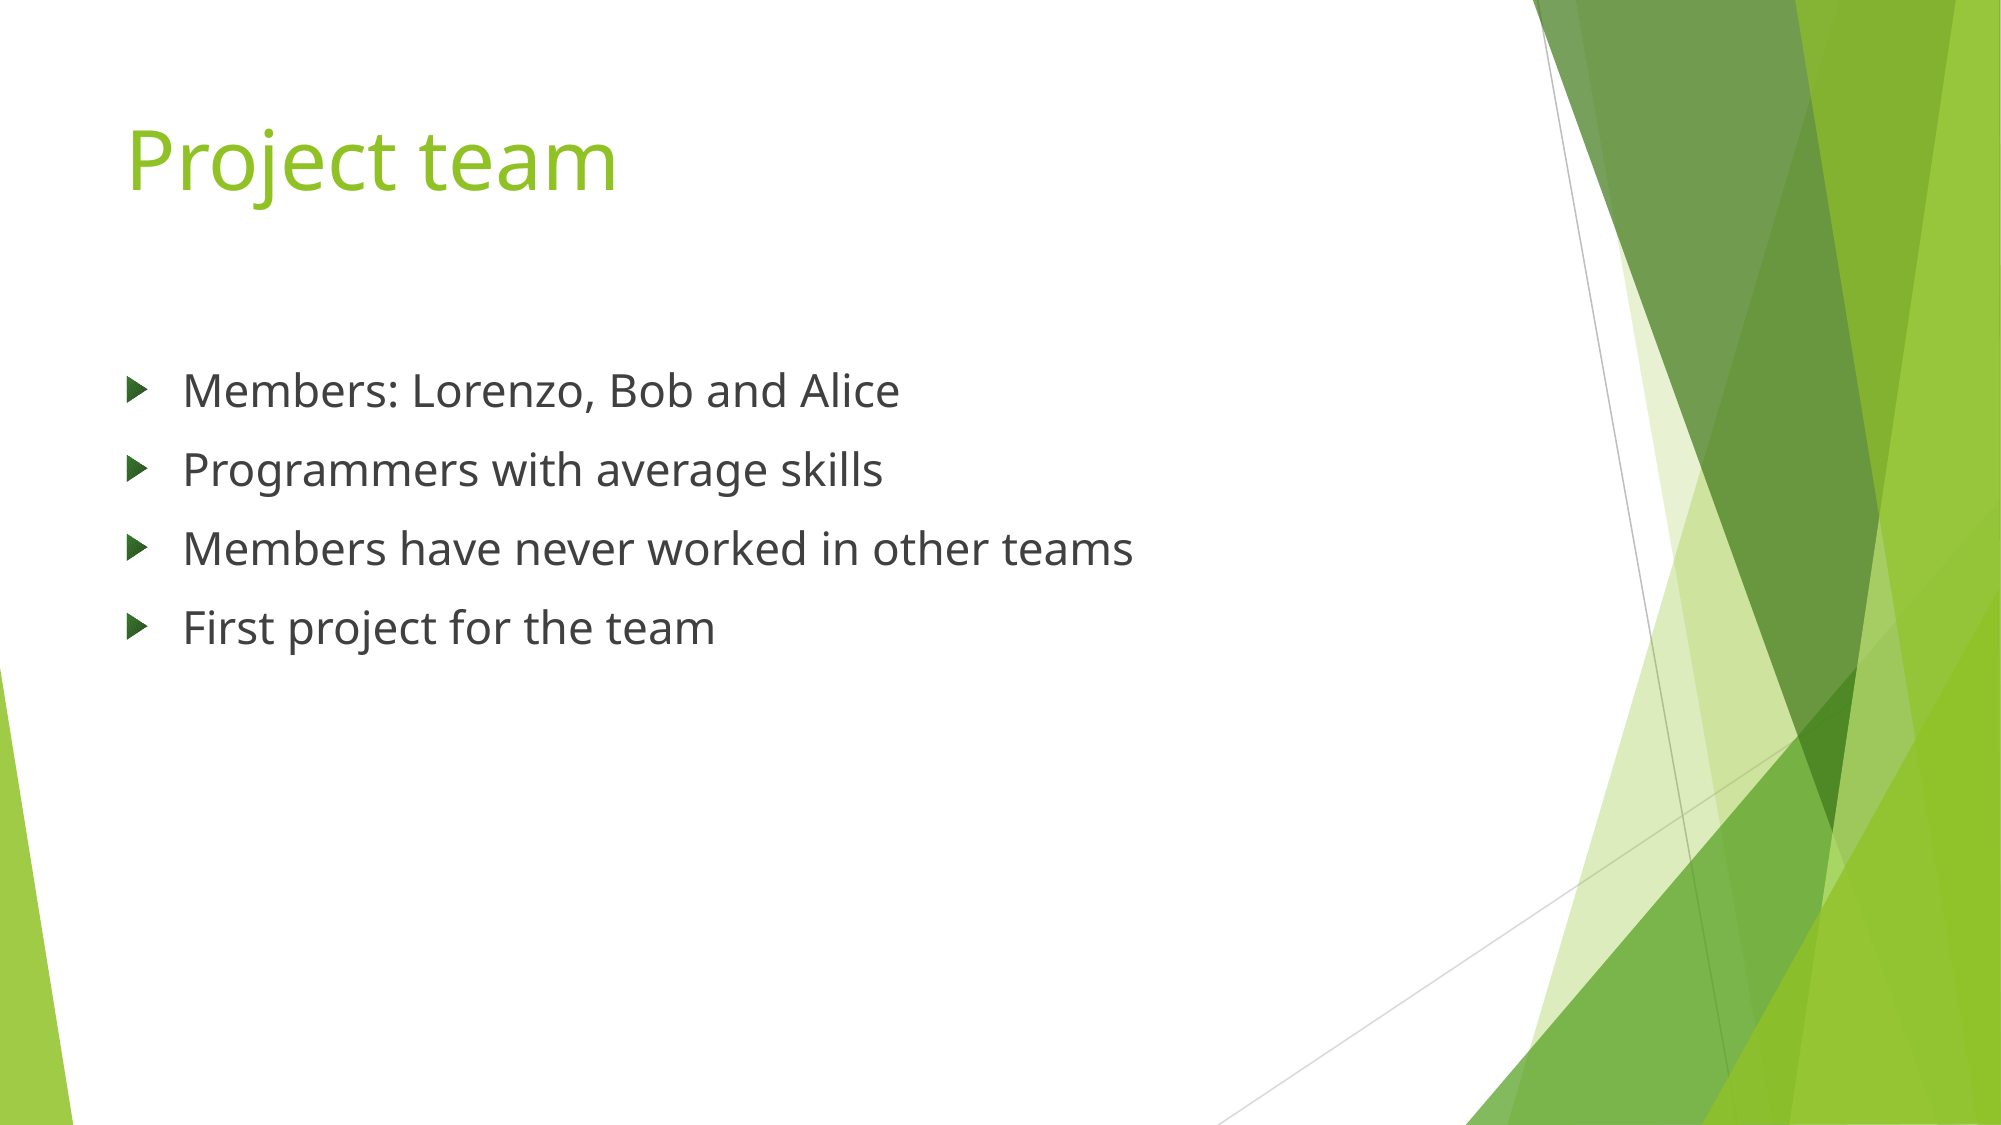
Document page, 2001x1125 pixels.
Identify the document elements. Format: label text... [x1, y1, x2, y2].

title Project team [111, 99, 1522, 317]
list Members: Lorenzo, Bob and Alice Programmers with average skills Members have never worked in other teams First project for the team [111, 354, 1522, 992]
